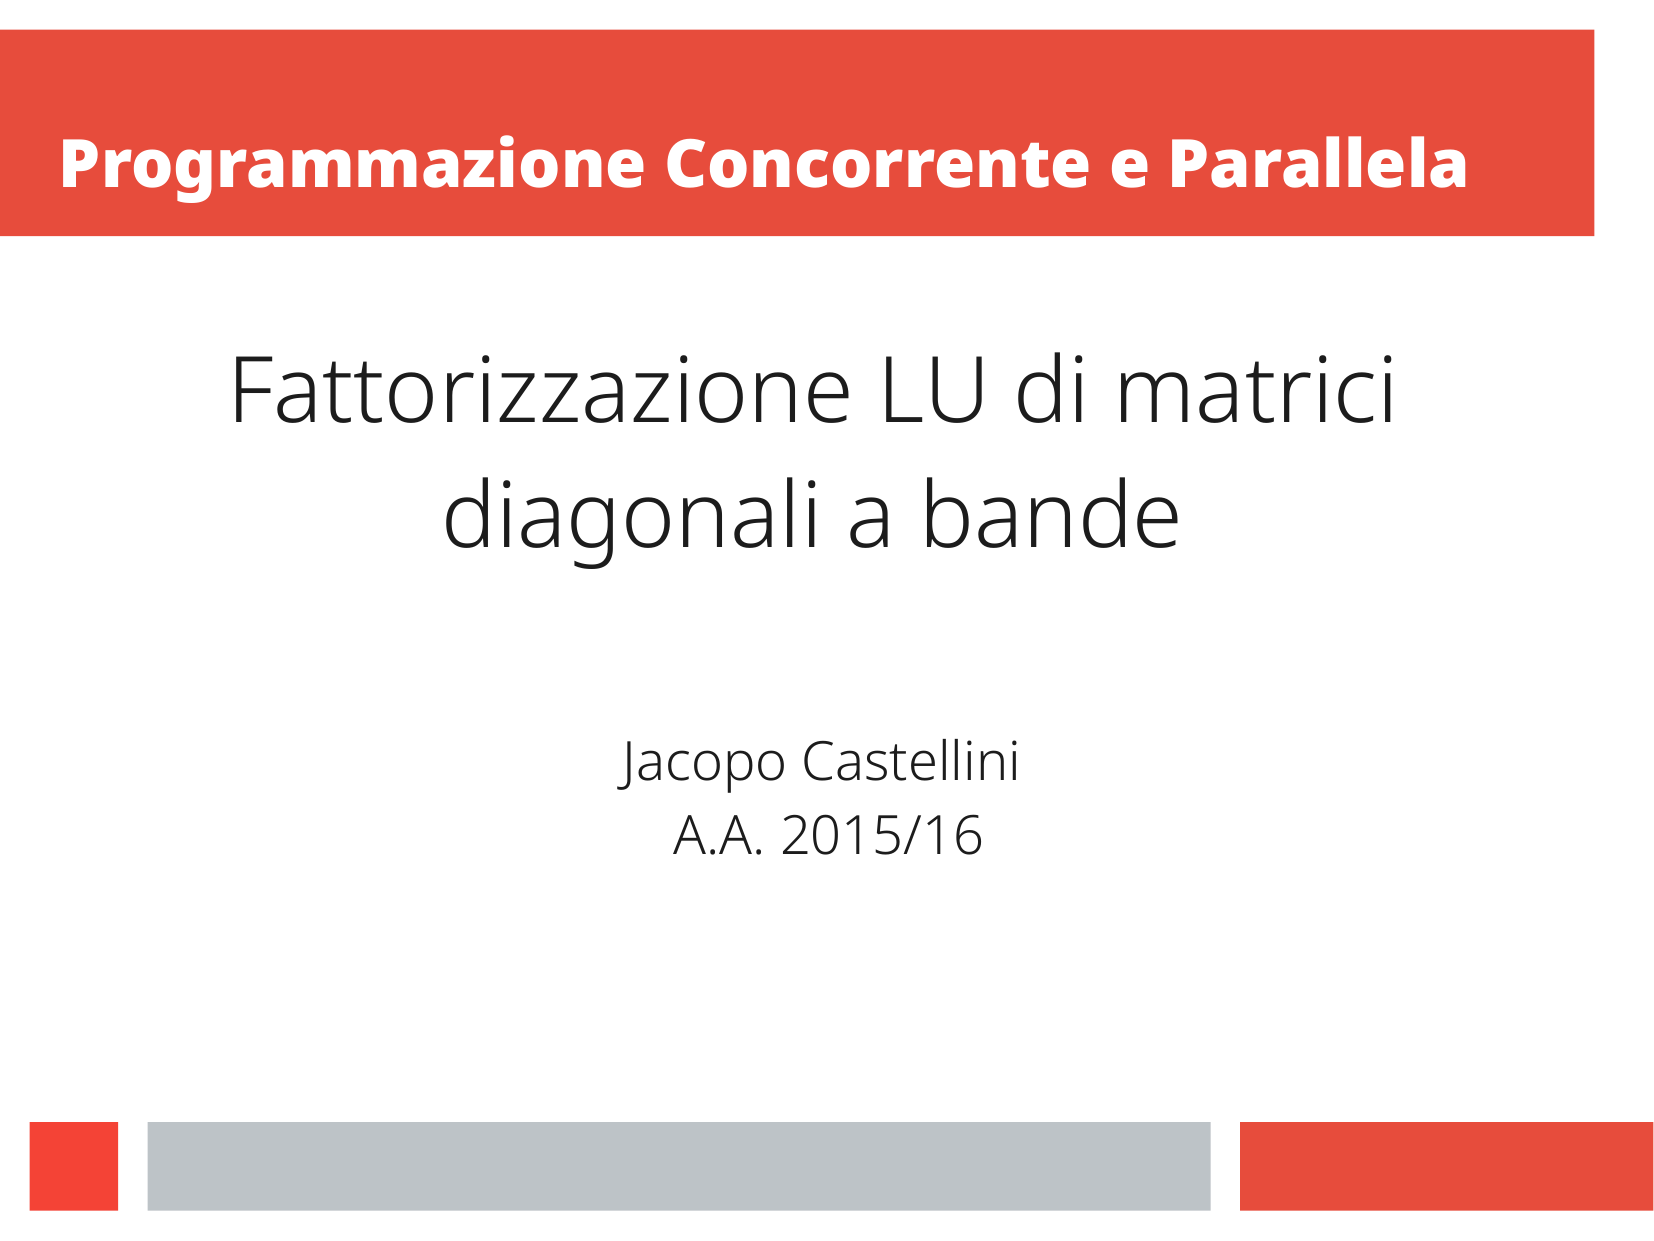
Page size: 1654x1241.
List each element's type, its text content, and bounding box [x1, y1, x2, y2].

title Programmazione Concorrente e Parallela [59, 59, 1595, 207]
subtitle Fattorizzazione LU di matrici diagonali a bande Jacopo Castellini A.A. 2015/16 [59, 324, 1565, 1093]
